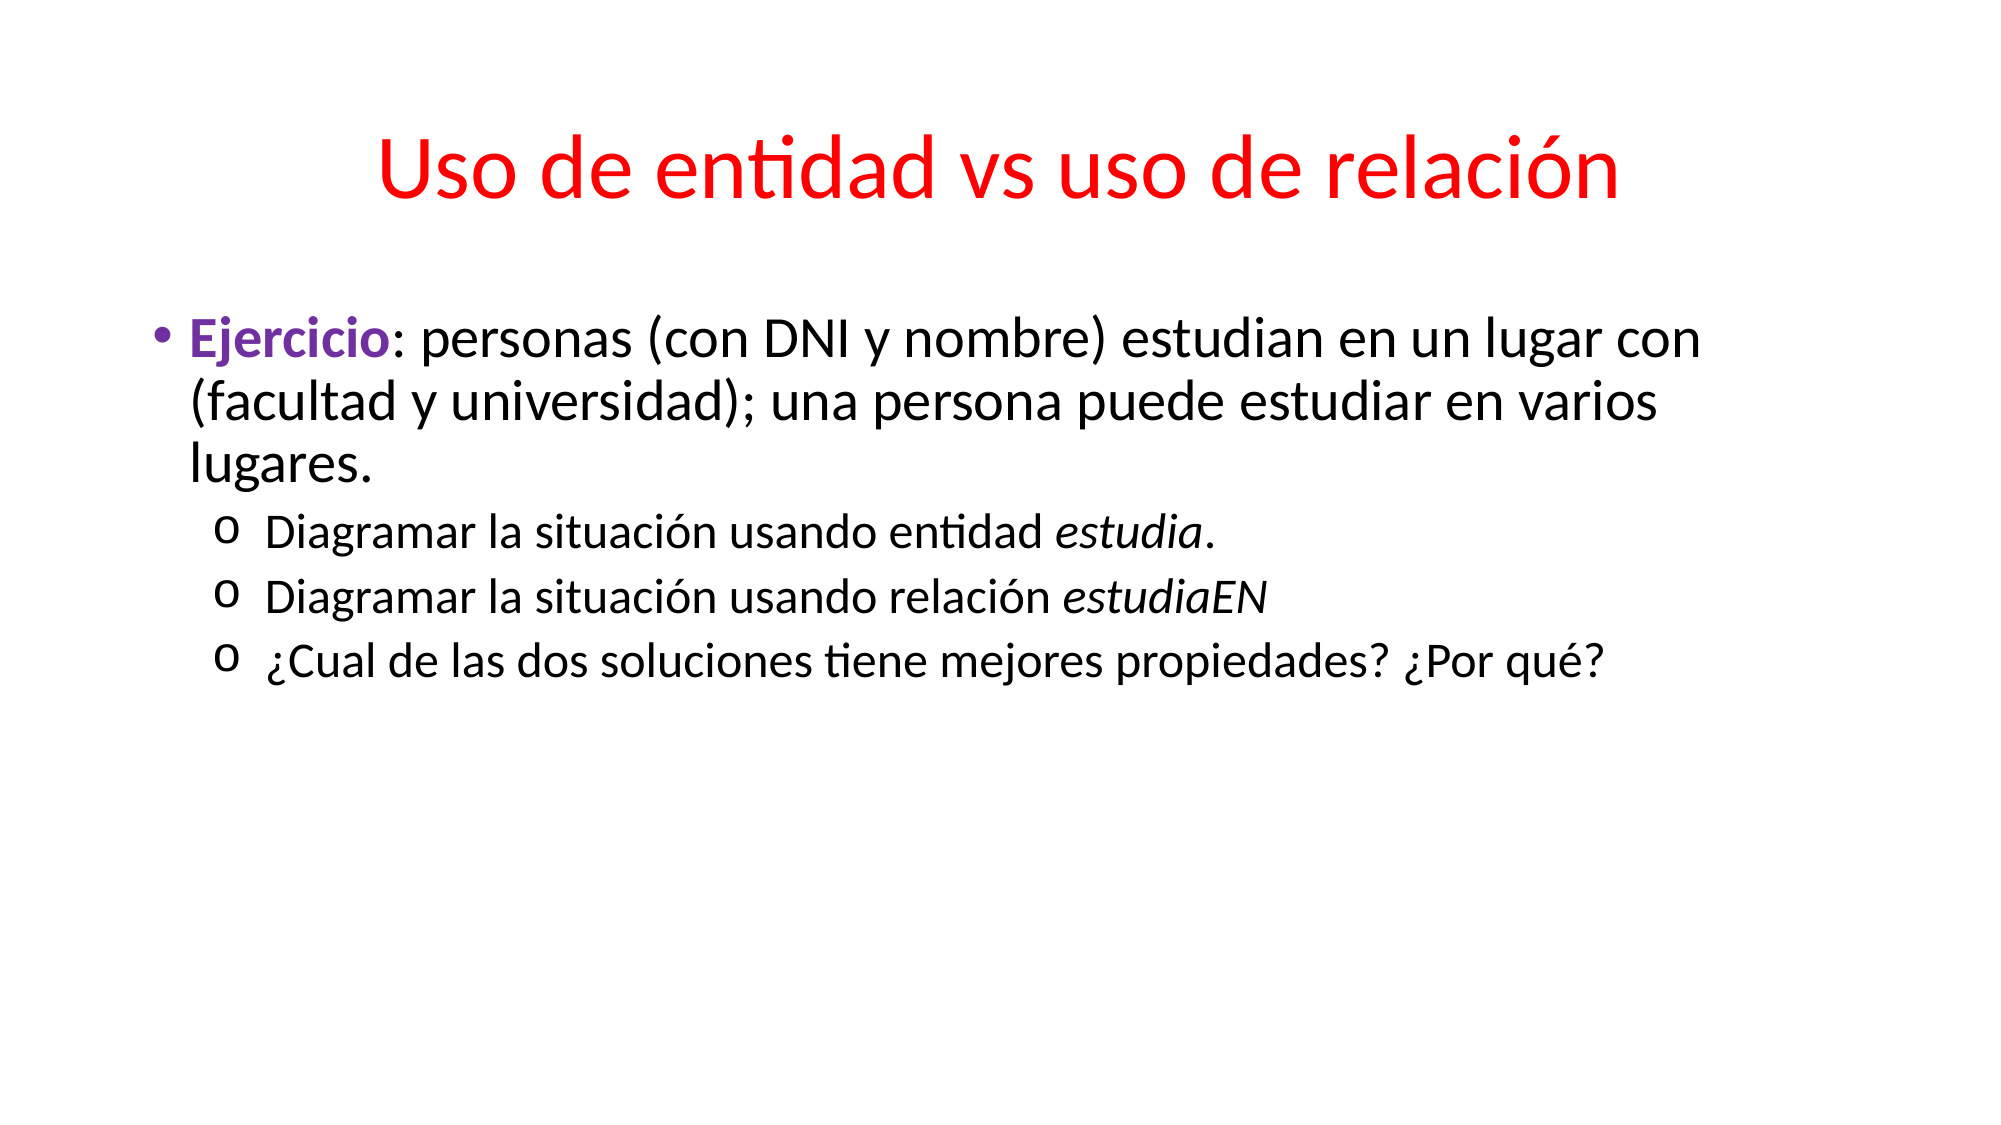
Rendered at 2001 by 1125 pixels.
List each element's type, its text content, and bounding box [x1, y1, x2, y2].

list Ejercicio: personas (con DNI y nombre) estudian en un lugar con (facultad y universidad); una persona puede estudiar en varios lugares. Diagramar la situación usando entidad estudia. Diagramar la situación usando relación estudiaEN ¿Cual de las dos soluciones tiene mejores propiedades? ¿Por qué? [137, 299, 1863, 1014]
title Uso de entidad vs uso de relación [137, 59, 1863, 278]
